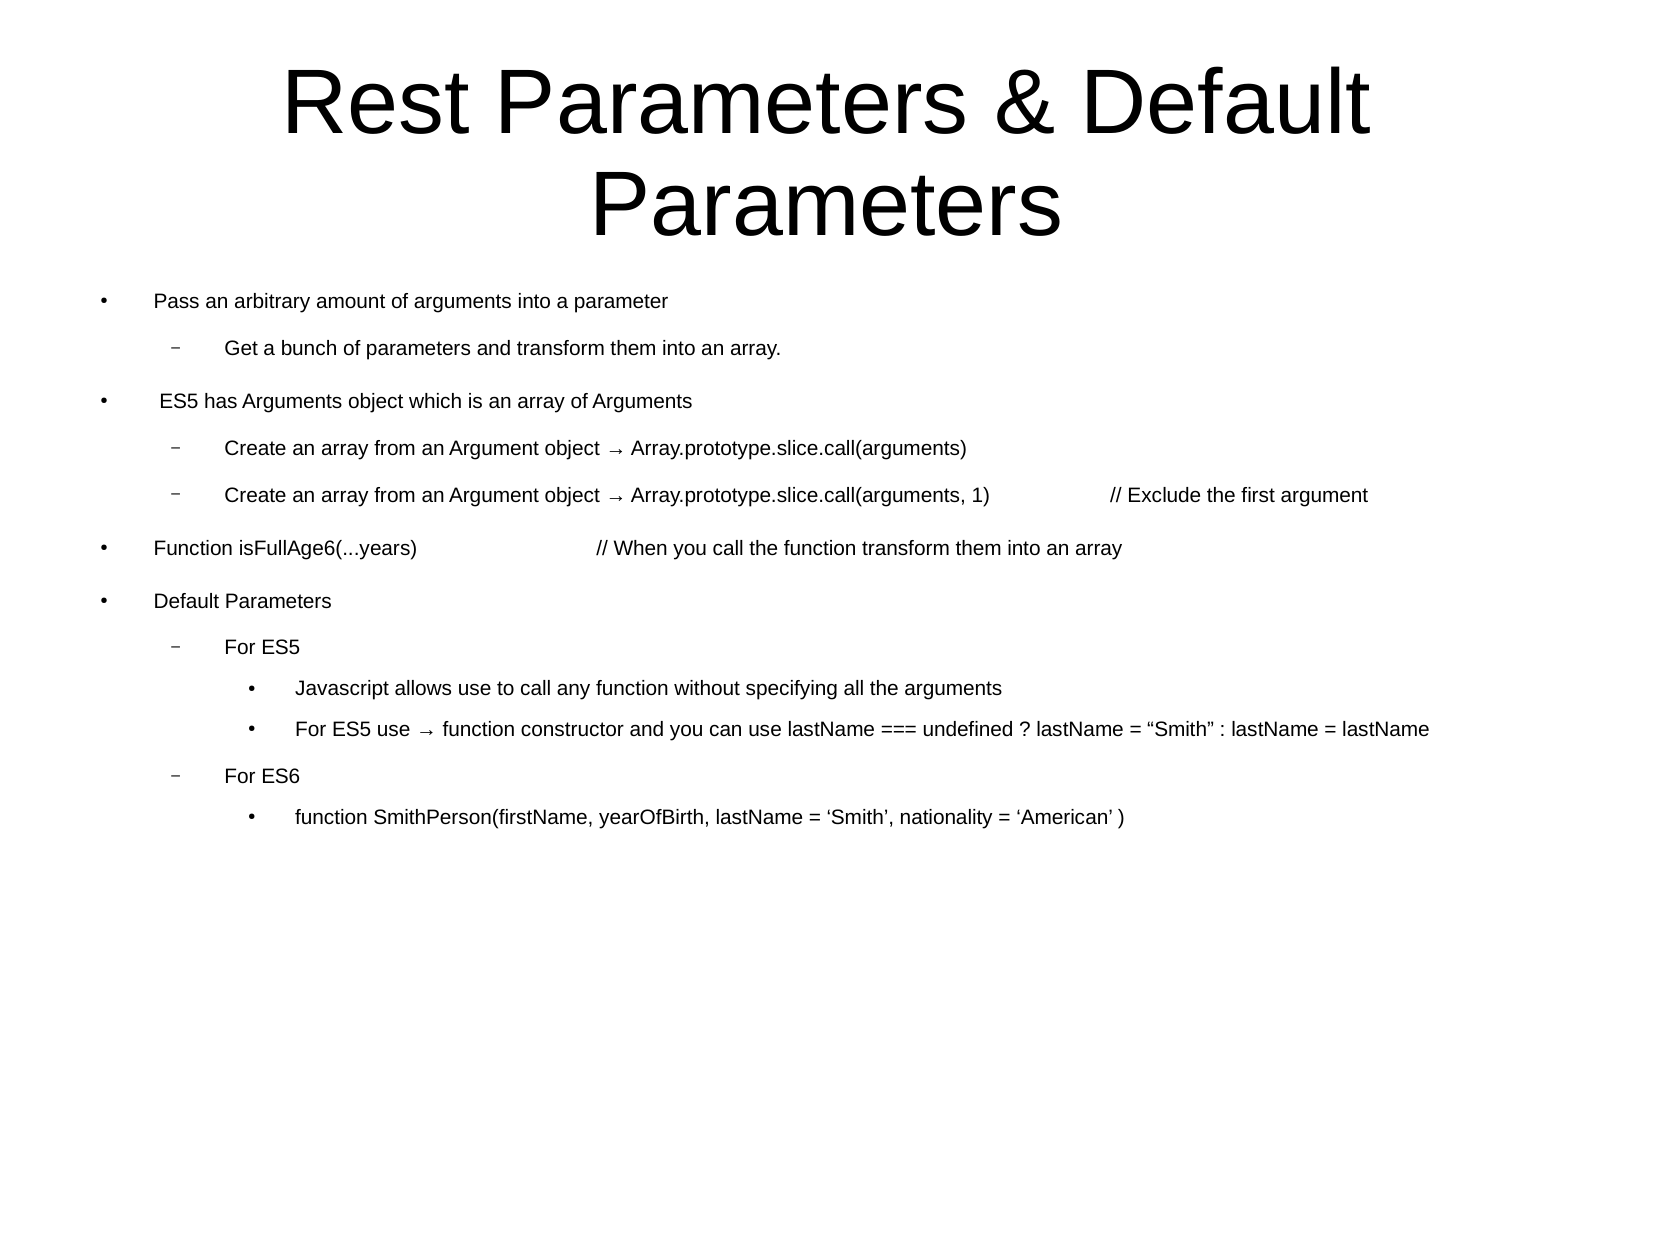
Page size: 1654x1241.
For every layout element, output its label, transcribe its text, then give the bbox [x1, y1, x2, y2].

list Pass an arbitrary amount of arguments into a parameter Get a bunch of parameters and transform them into an array. ES5 has Arguments object which is an array of Arguments Create an array from an Argument object → Array.prototype.slice.call(arguments) Create an array from an Argument object → Array.prototype.slice.call(arguments, 1) // Exclude the first argument Function isFullAge6(...years) // When you call the function transform them into an array Default Parameters For ES5 Javascript allows use to call any function without specifying all the arguments For ES5 use → function constructor and you can use lastName === undefined ? lastName = “Smith” : lastName = lastName For ES6 function SmithPerson(firstName, yearOfBirth, lastName = ‘Smith’, nationality = ‘American’ ) [82, 290, 1571, 1010]
title Rest Parameters & Default Parameters [82, 49, 1571, 257]
